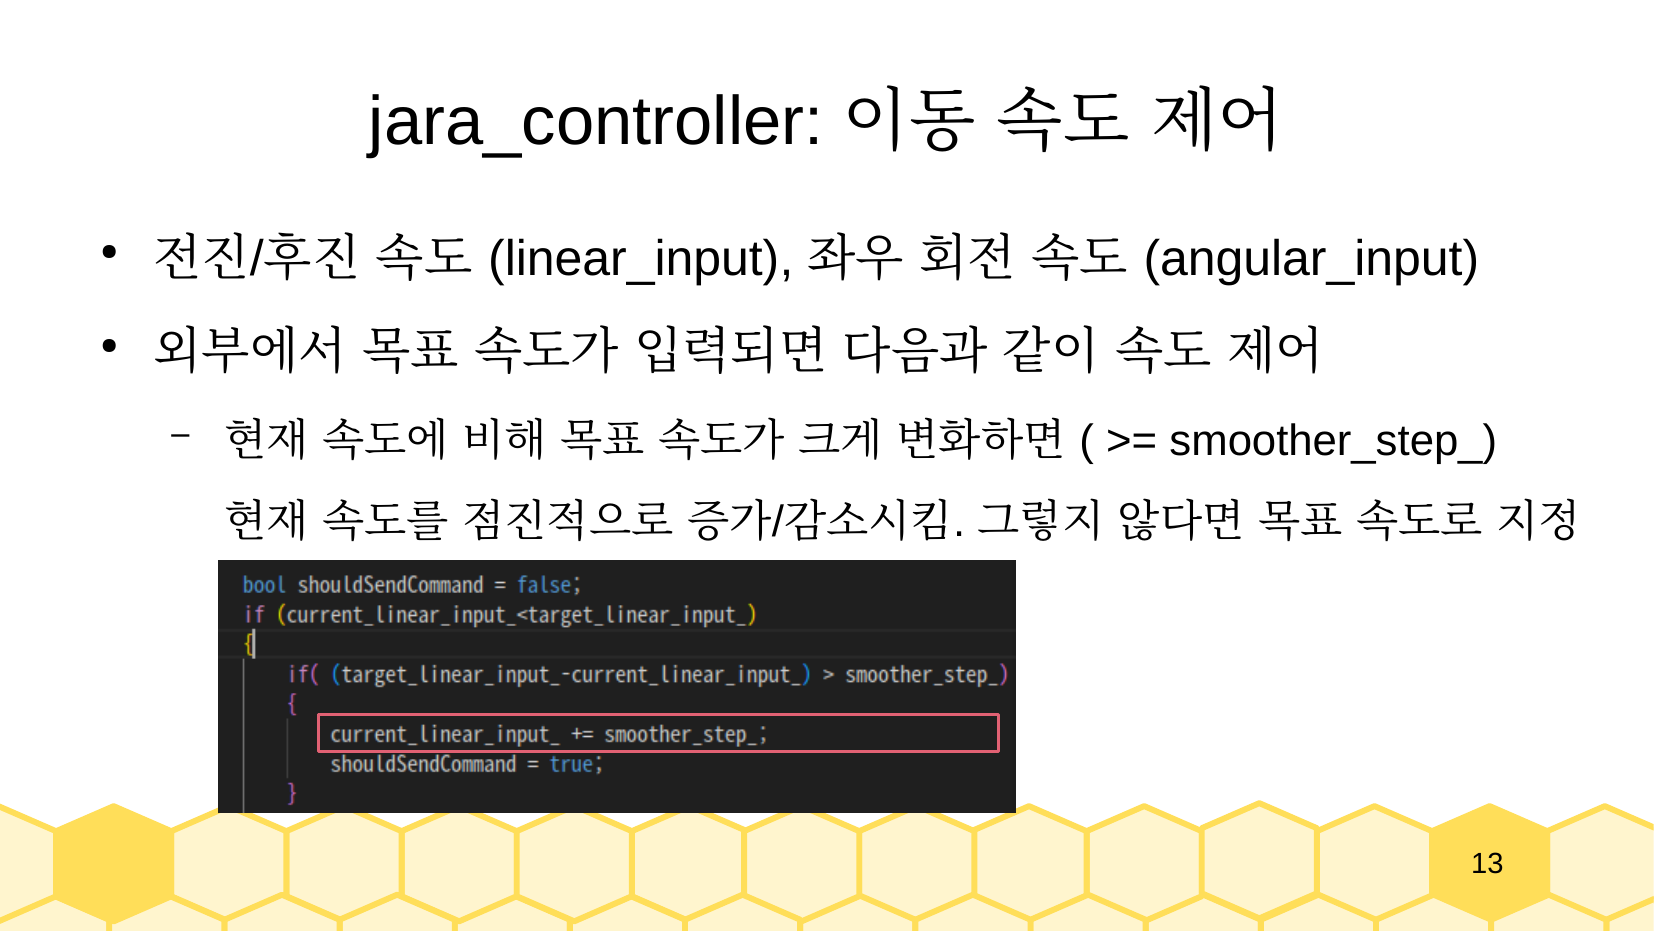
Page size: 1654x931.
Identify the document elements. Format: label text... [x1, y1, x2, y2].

list 전진/후진 속도 (linear_input), 좌우 회전 속도 (angular_input) 외부에서 목표 속도가 입력되면 다음과 같이 속도 제어 현재 속도에 비해 목표 속도가 크게 변화하면 ( >= smoother_step_) 현재 속도를 점진적으로 증가/감소시킴. 그렇지 않다면 목표 속도로 지정 [82, 217, 1625, 758]
title jara_controller: 이동 속도 제어 [82, 37, 1571, 193]
picture [218, 560, 1016, 813]
